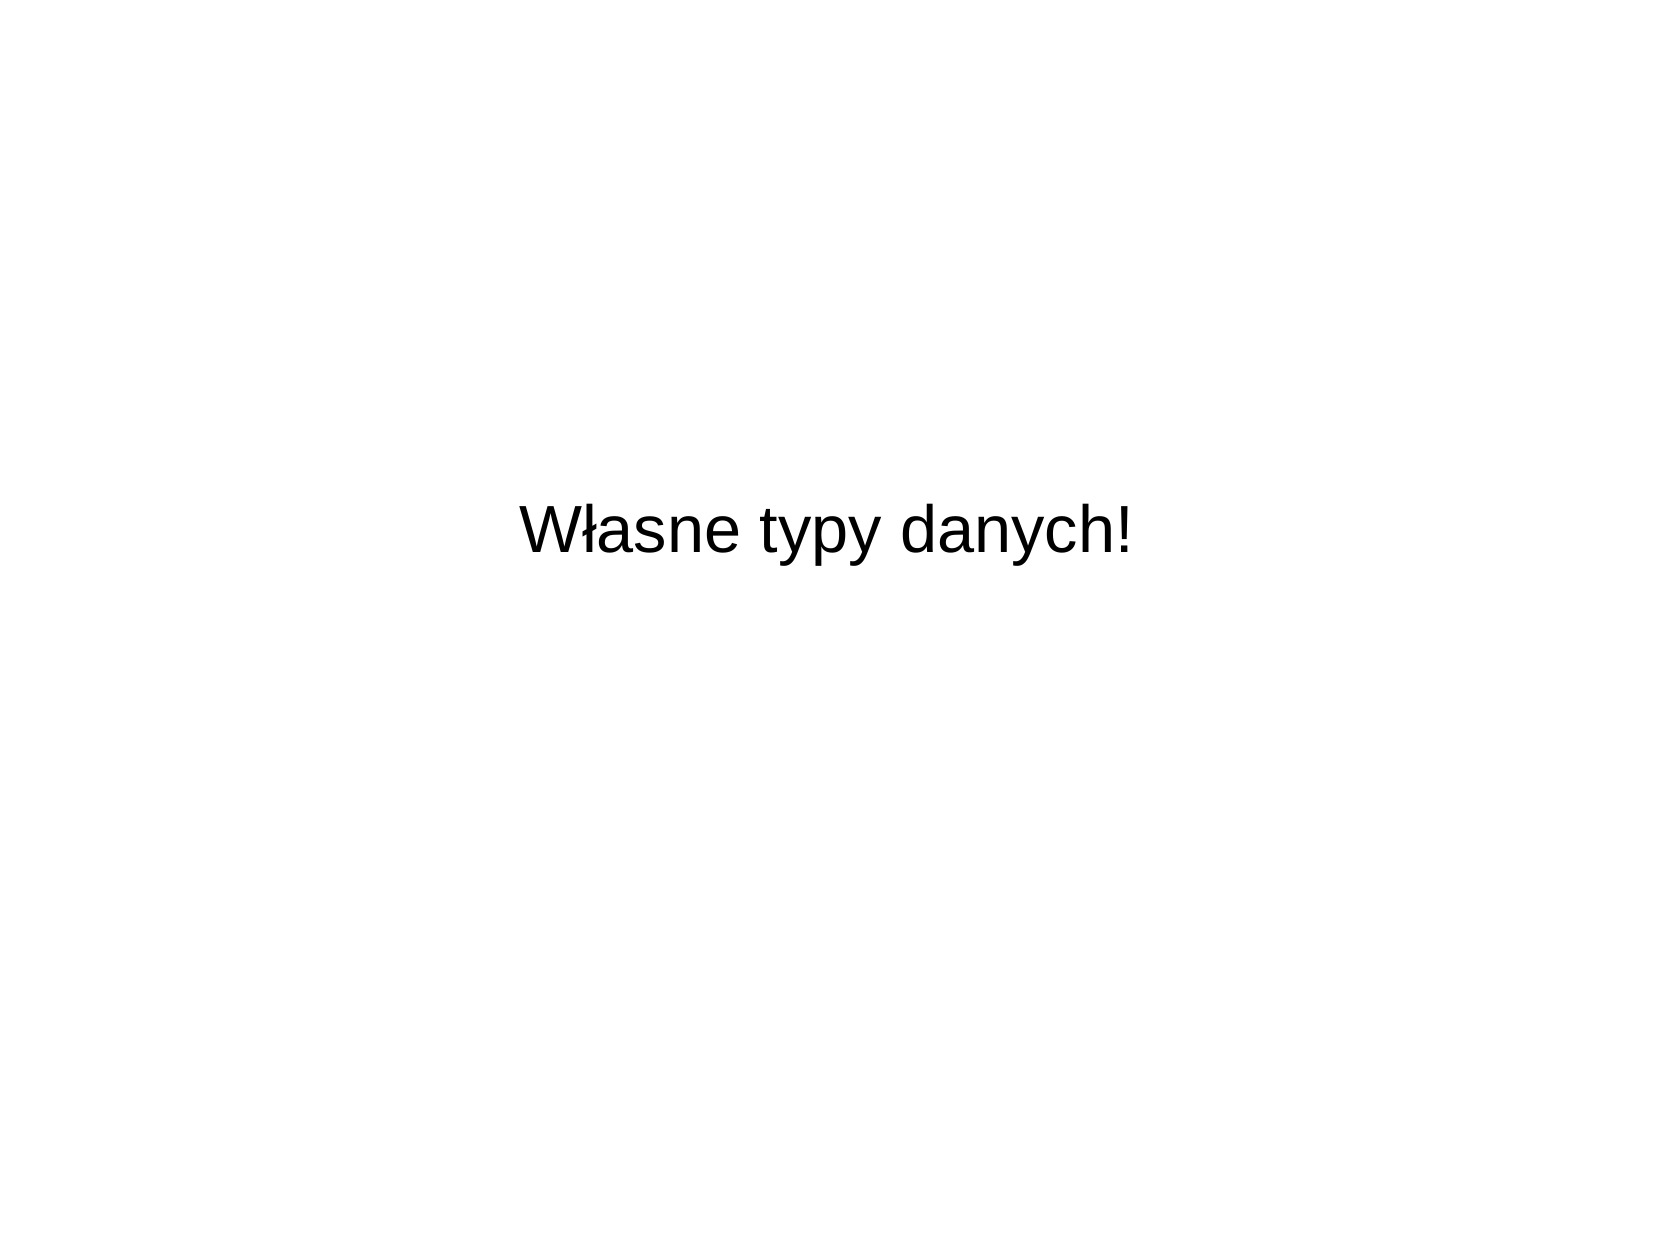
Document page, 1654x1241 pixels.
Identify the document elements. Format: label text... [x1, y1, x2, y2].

subtitle Własne typy danych! [82, 49, 1571, 1010]
